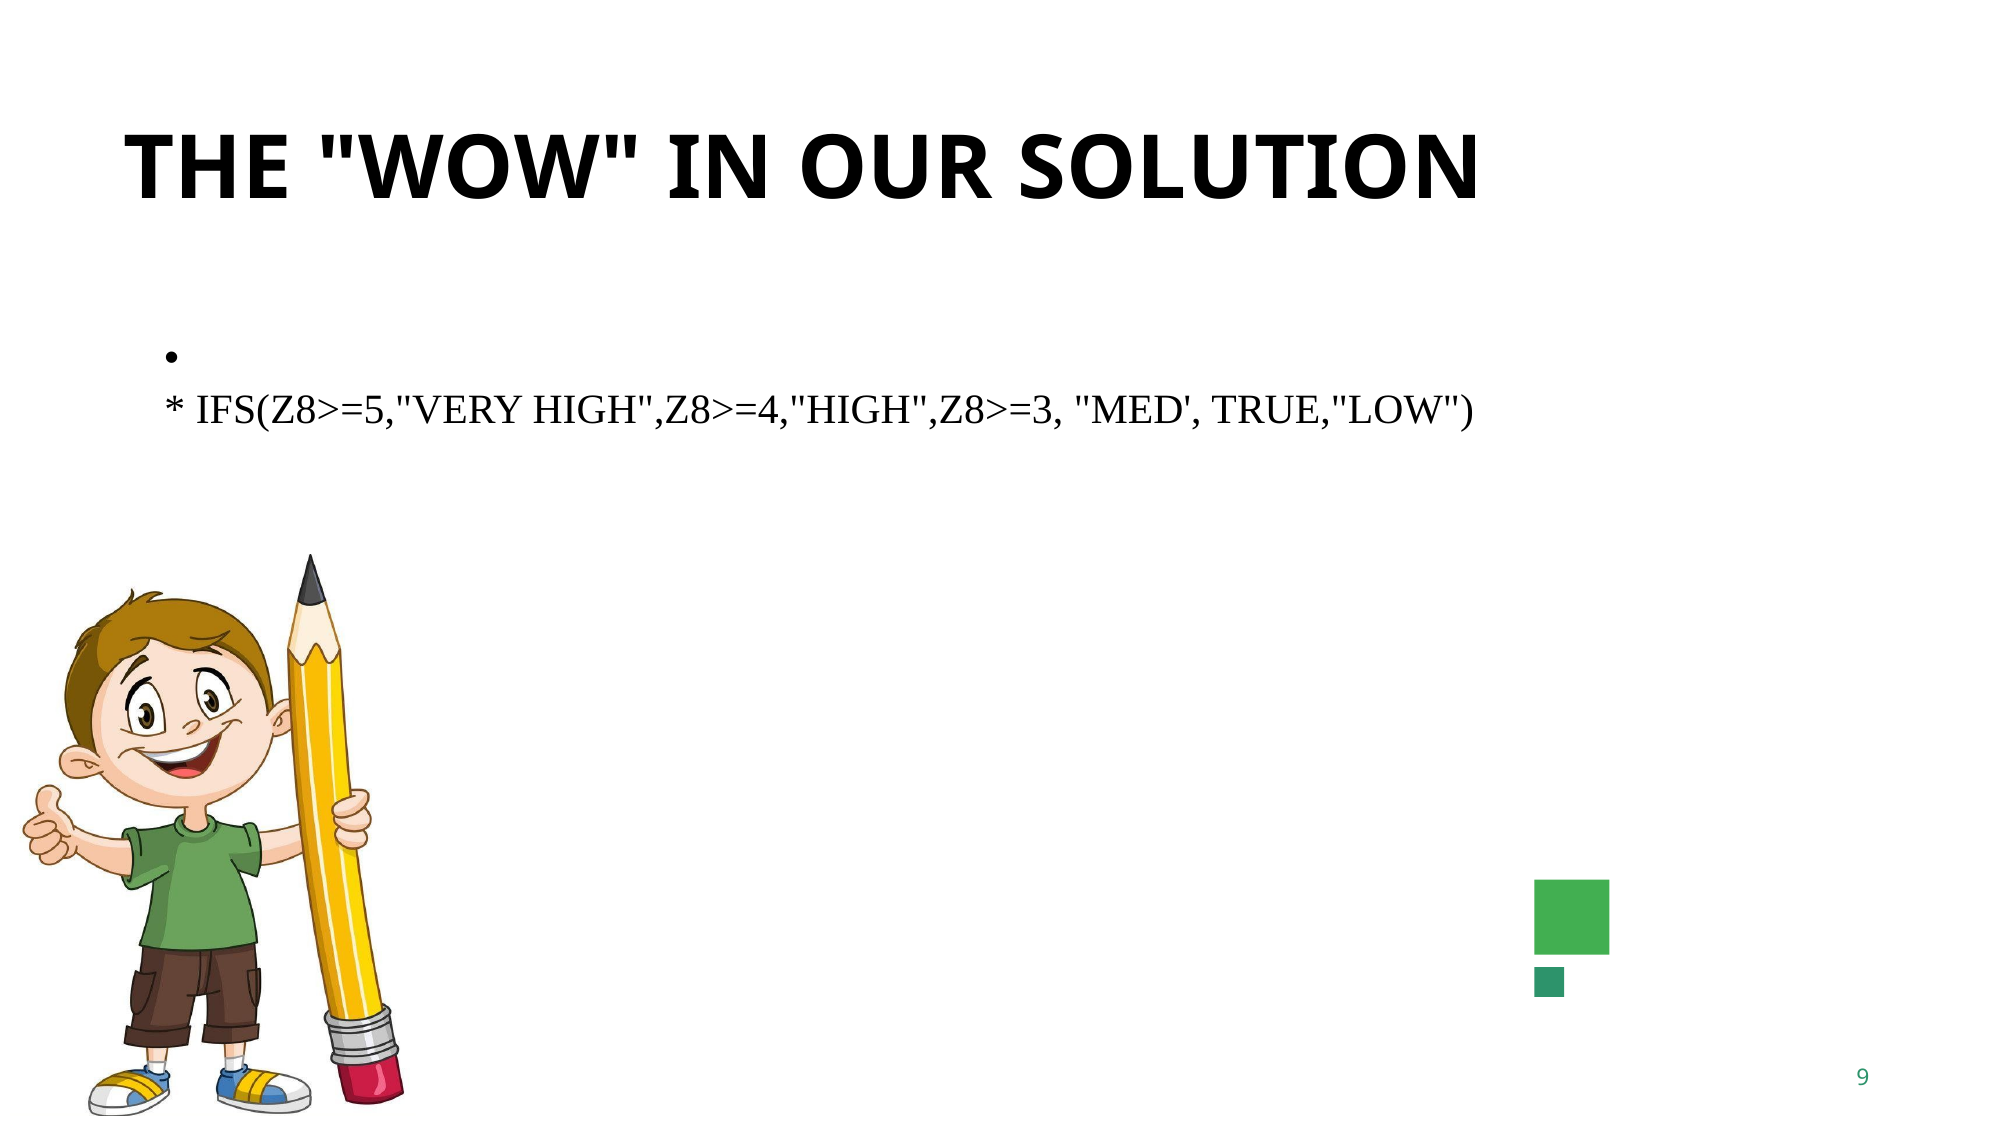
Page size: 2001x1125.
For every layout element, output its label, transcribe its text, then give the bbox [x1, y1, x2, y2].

text_box [1534, 967, 1565, 997]
text_box * IFS(Z8>=5,"VERY HIGH",Z8>=4,"HIGH",Z8>=3, "MED', TRUE,"LOW") [149, 324, 1550, 441]
title THE "WOW" IN OUR SOLUTION [121, 107, 1513, 218]
text_box [1534, 879, 1610, 955]
text_box 9 [1849, 1061, 1888, 1094]
picture [10, 554, 416, 1116]
